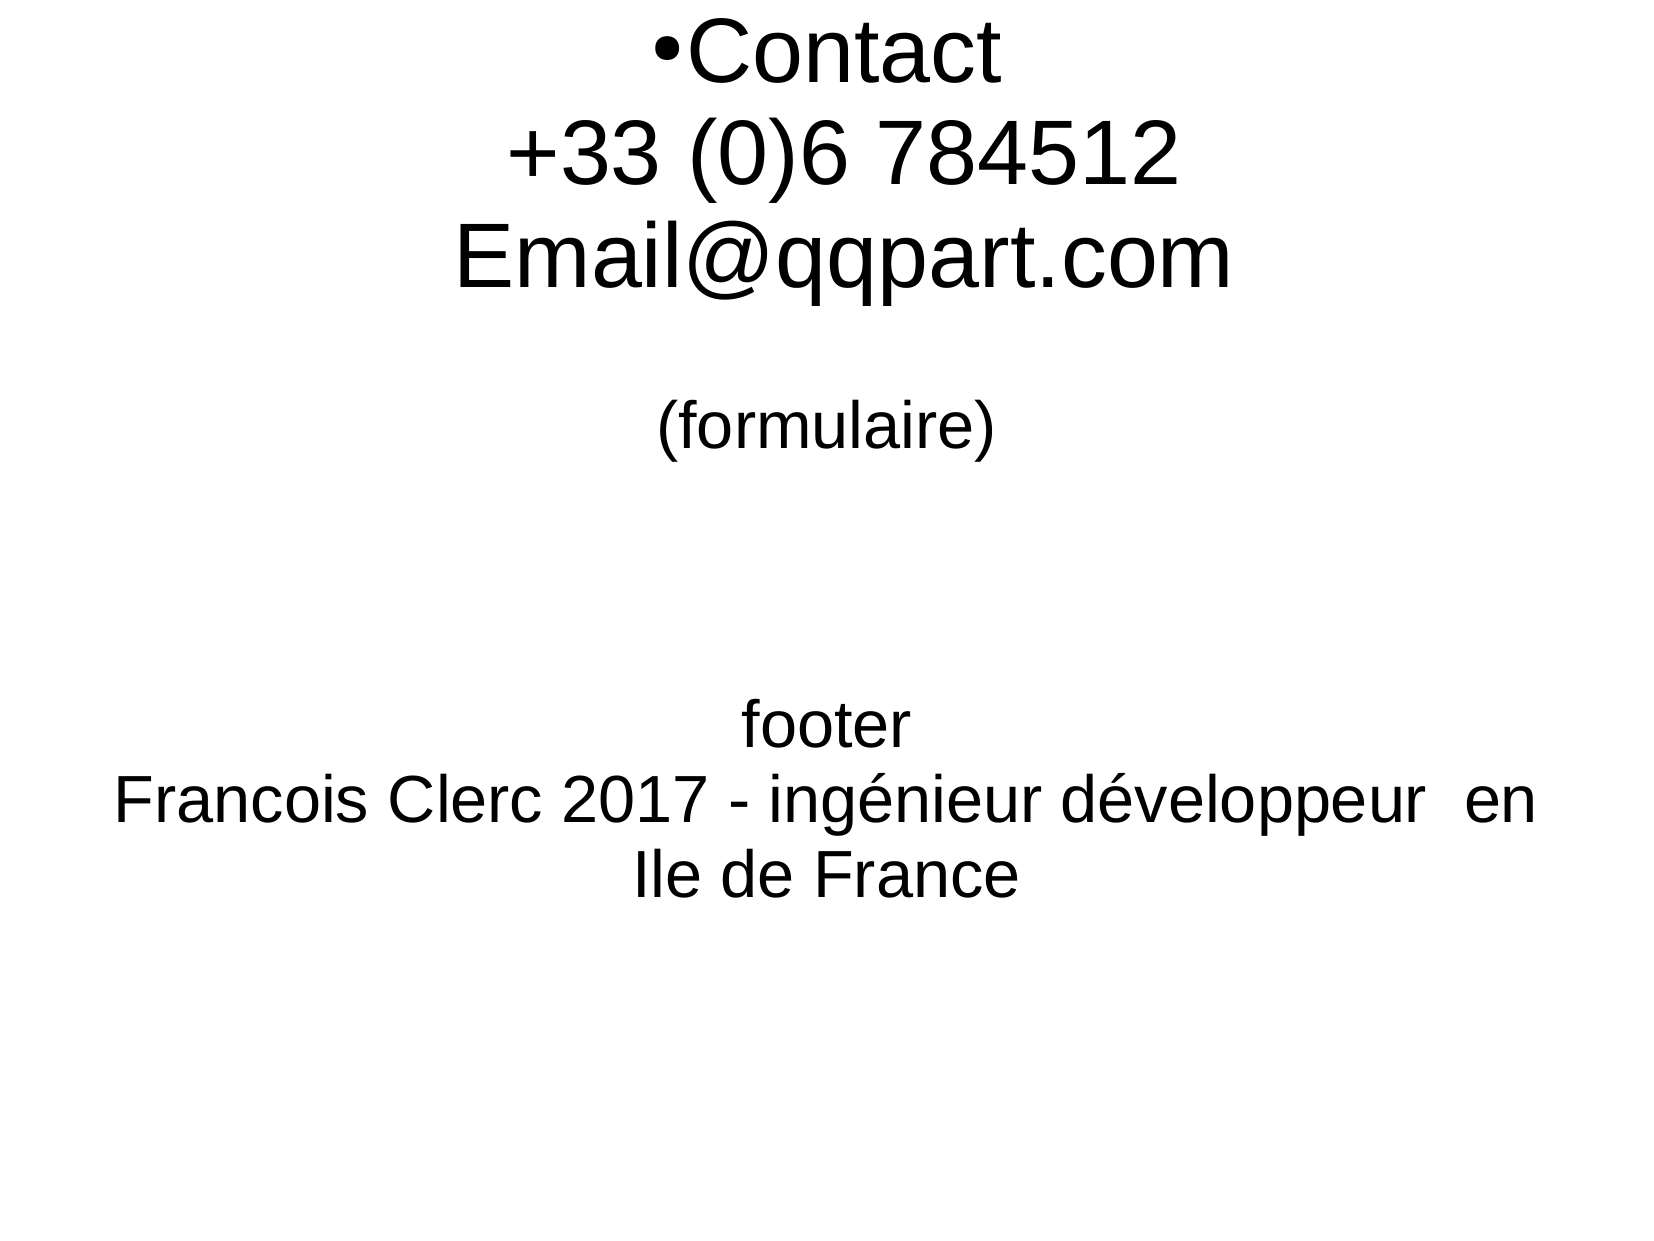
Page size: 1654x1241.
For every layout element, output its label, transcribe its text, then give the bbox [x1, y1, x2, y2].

subtitle (formulaire) footer Francois Clerc 2017 - ingénieur développeur en Ile de France [82, 290, 1571, 1010]
title Contact +33 (0)6 784512 Email@qqpart.com [82, 0, 1571, 290]
